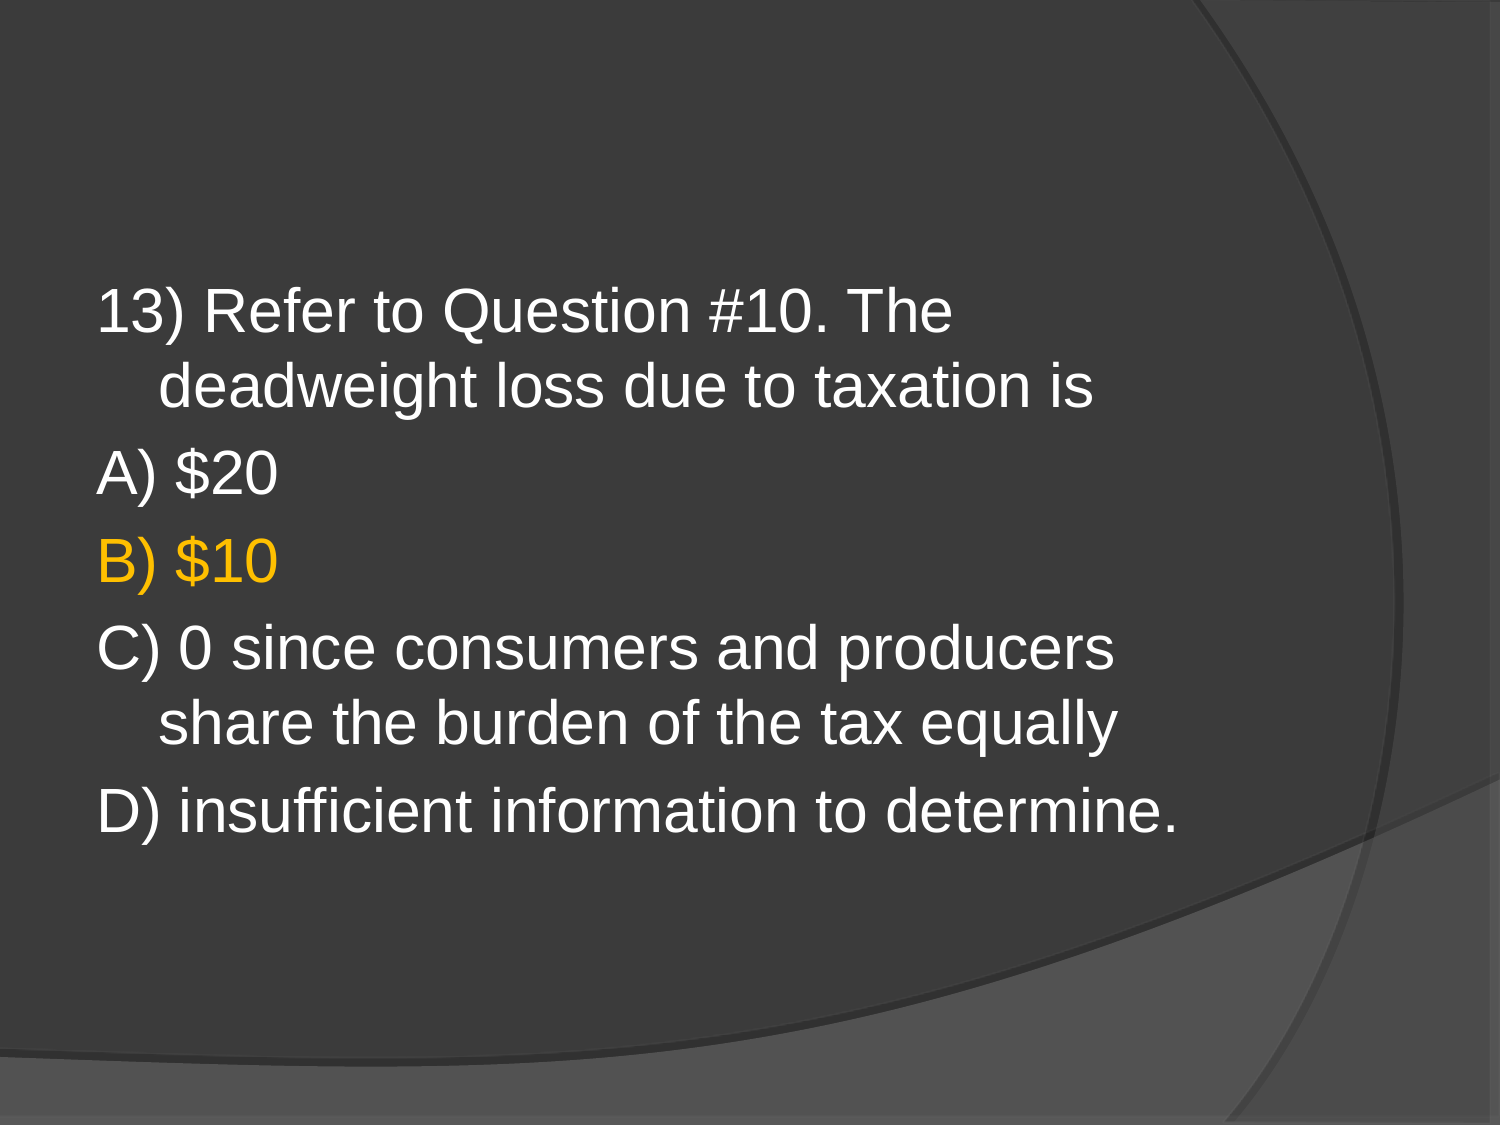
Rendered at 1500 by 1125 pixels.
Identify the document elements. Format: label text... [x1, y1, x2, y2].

list 13) Refer to Question #10. The deadweight loss due to taxation is A) $20 B) $10 C) 0 since consumers and producers share the burden of the tax equally D) insufficient information to determine. [75, 262, 1300, 1005]
